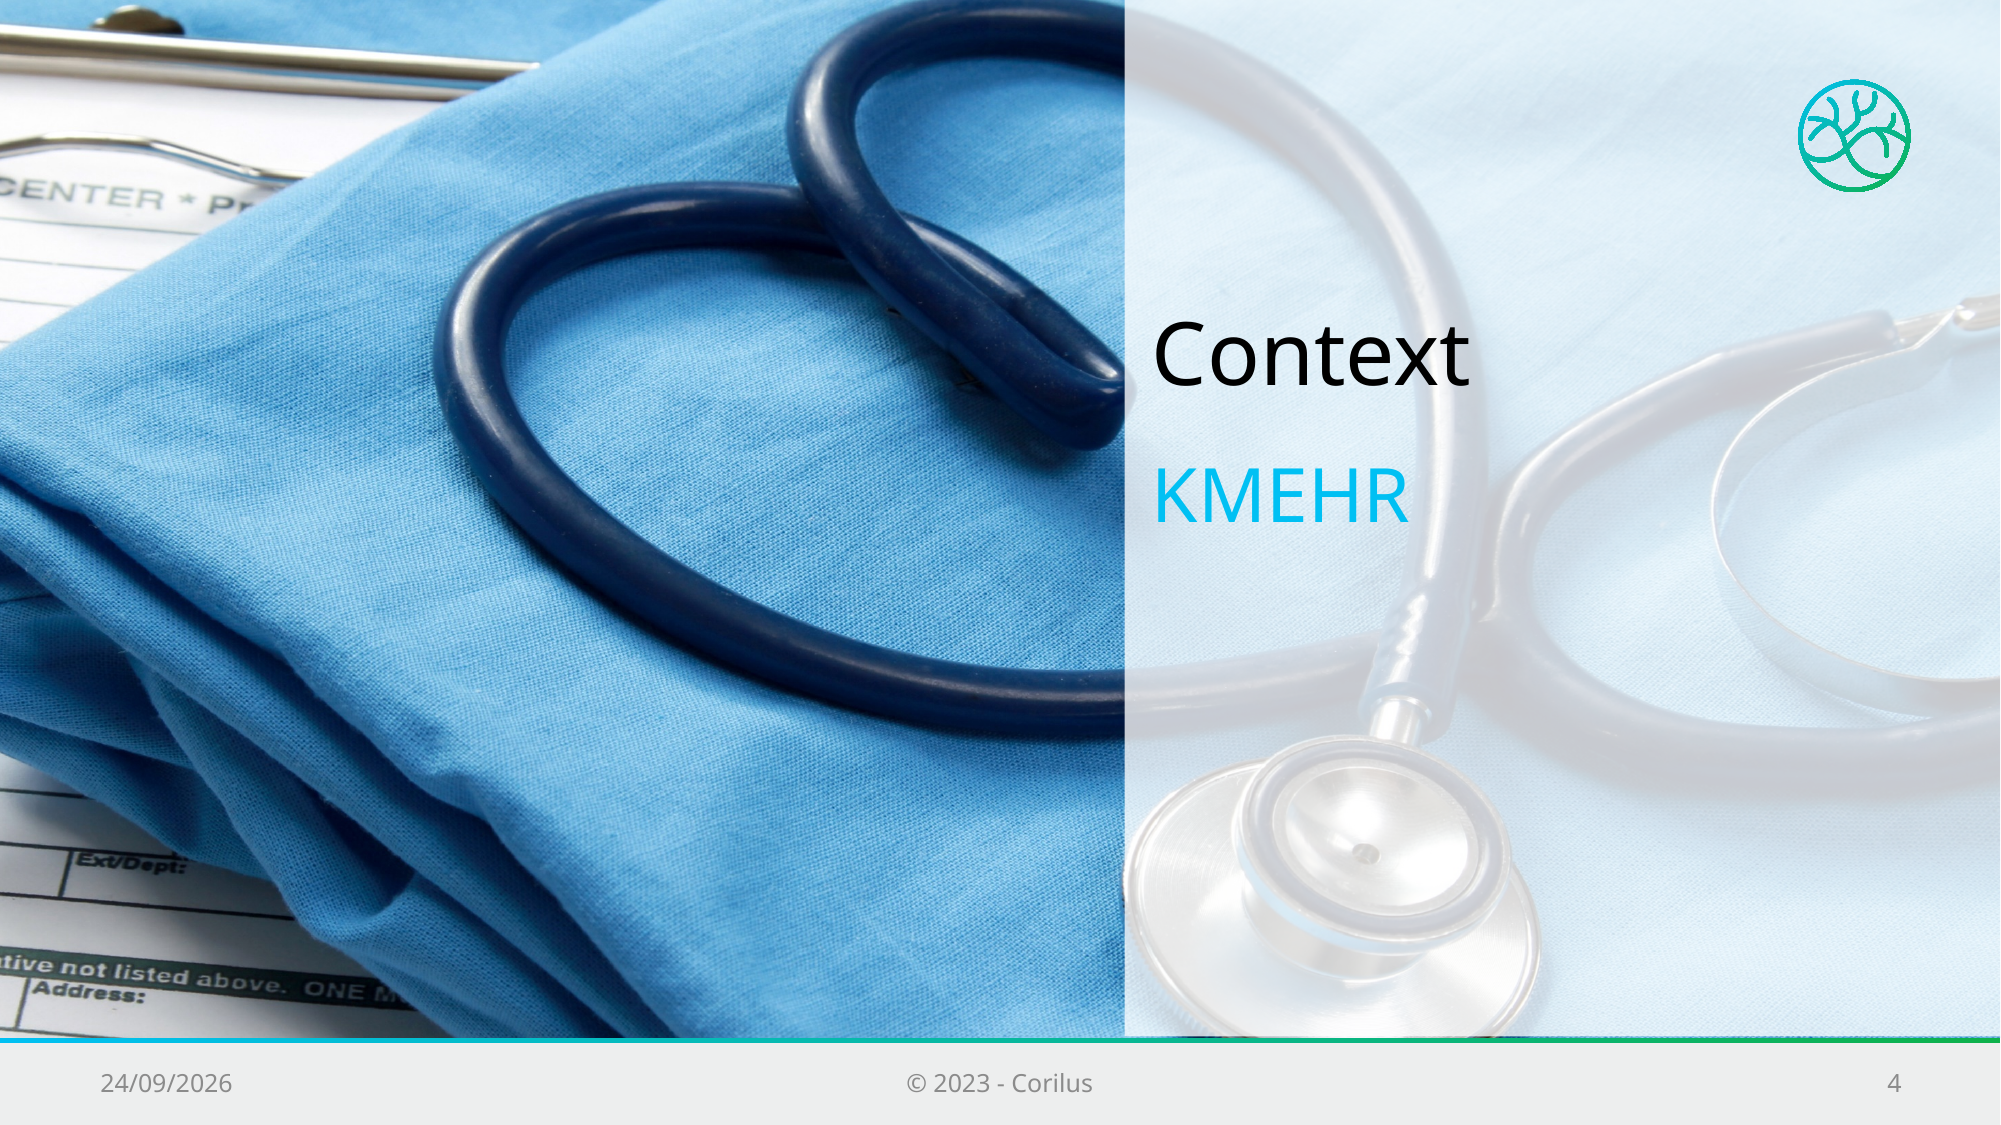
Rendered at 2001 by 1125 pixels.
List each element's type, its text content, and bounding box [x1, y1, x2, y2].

title Context KMEHR [1151, 329, 2000, 507]
picture [0, 0, 2001, 1038]
text_box [1845, 125, 1858, 136]
